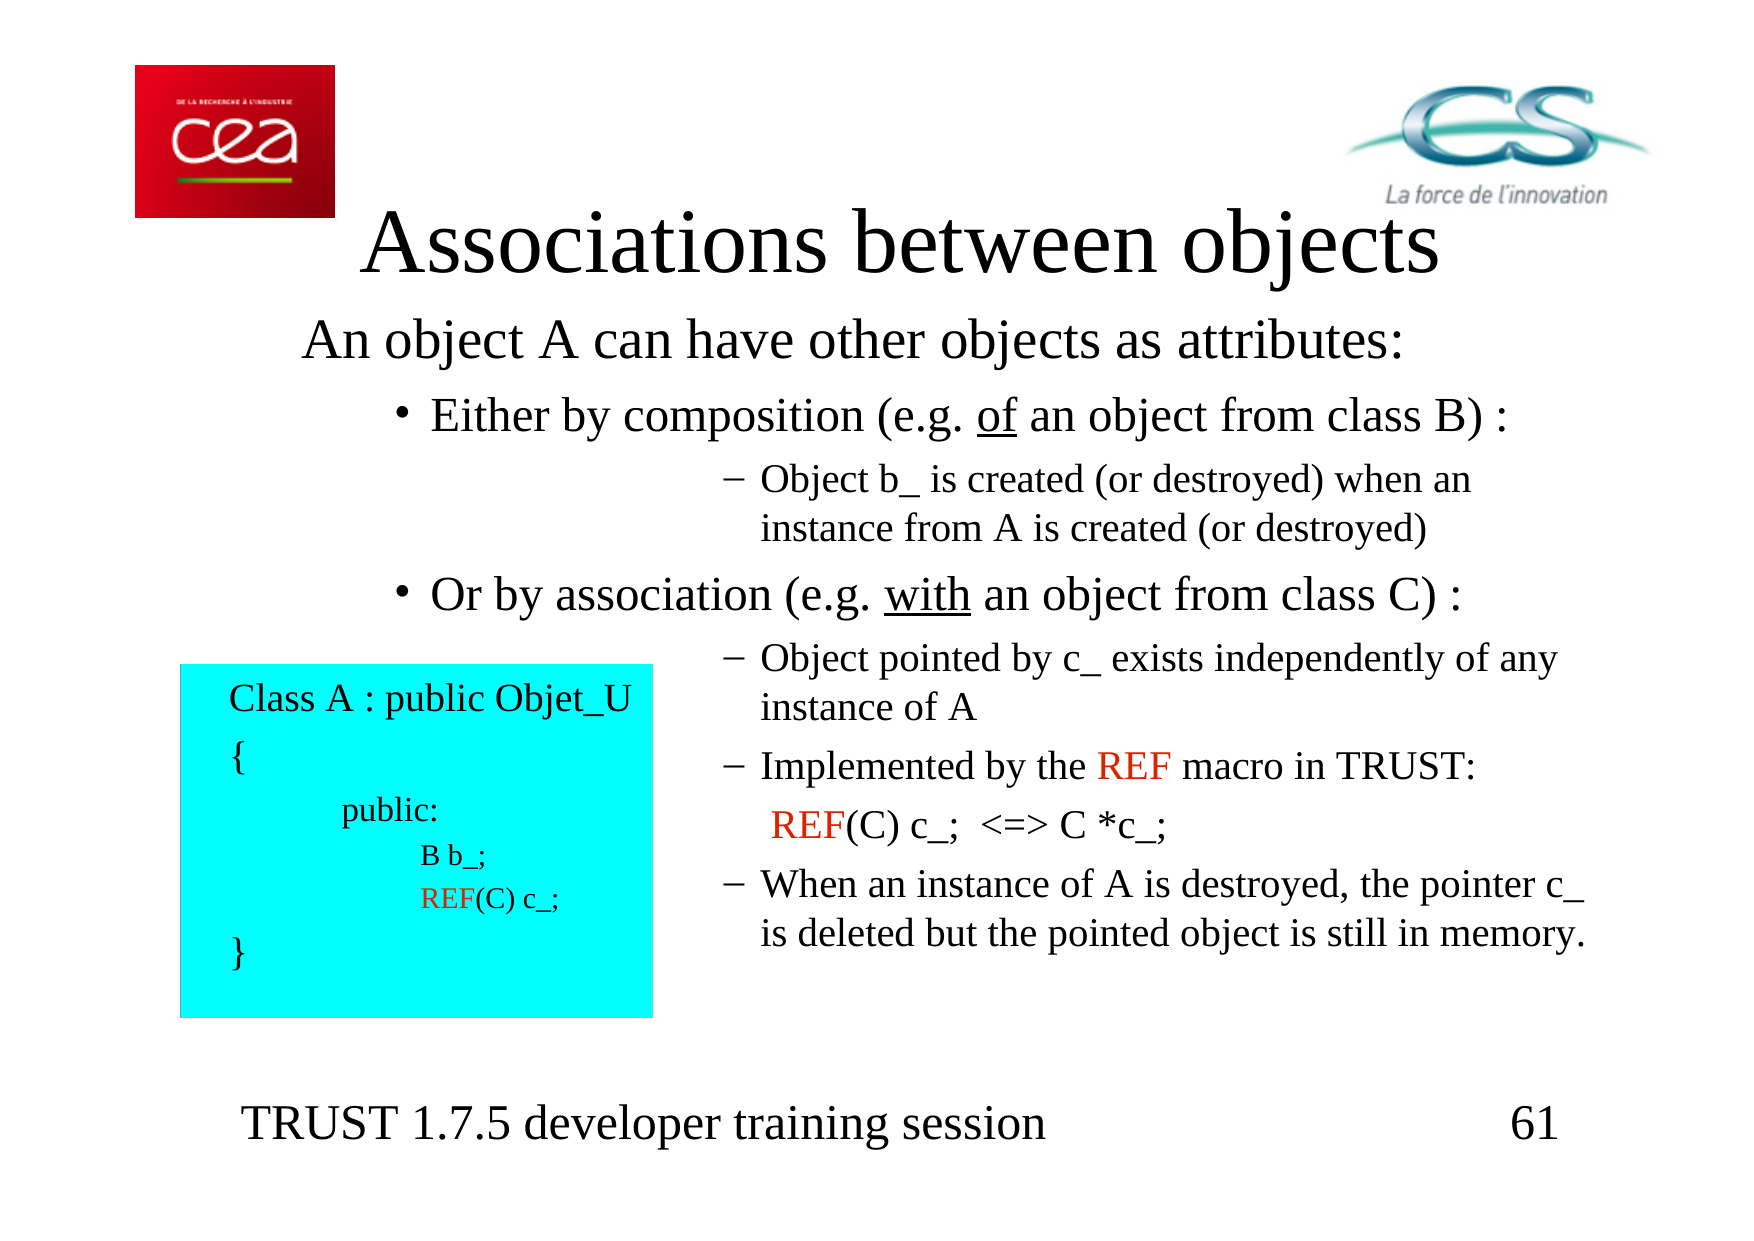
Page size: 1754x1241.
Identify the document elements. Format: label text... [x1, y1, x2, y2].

picture [135, 65, 335, 218]
title Associations between objects [225, 141, 1577, 330]
picture [1340, 73, 1662, 218]
list Class A : public Objet_U { public: B b_; REF(C) c_; } [180, 664, 653, 1018]
list An object A can have other objects as attributes: Either by composition (e.g. of an object from class B) : Object b_ is created (or destroyed) when an instance from A is created (or destroyed) Or by association (e.g. with an object from class C) : Object pointed by c_ exists independently of any instance of A Implemented by the REF macro in TRUST: REF(C) c_; <=> C *c_; When an instance of A is destroyed, the pointer c_ is deleted but the pointed object is still in memory. [231, 294, 1608, 1002]
